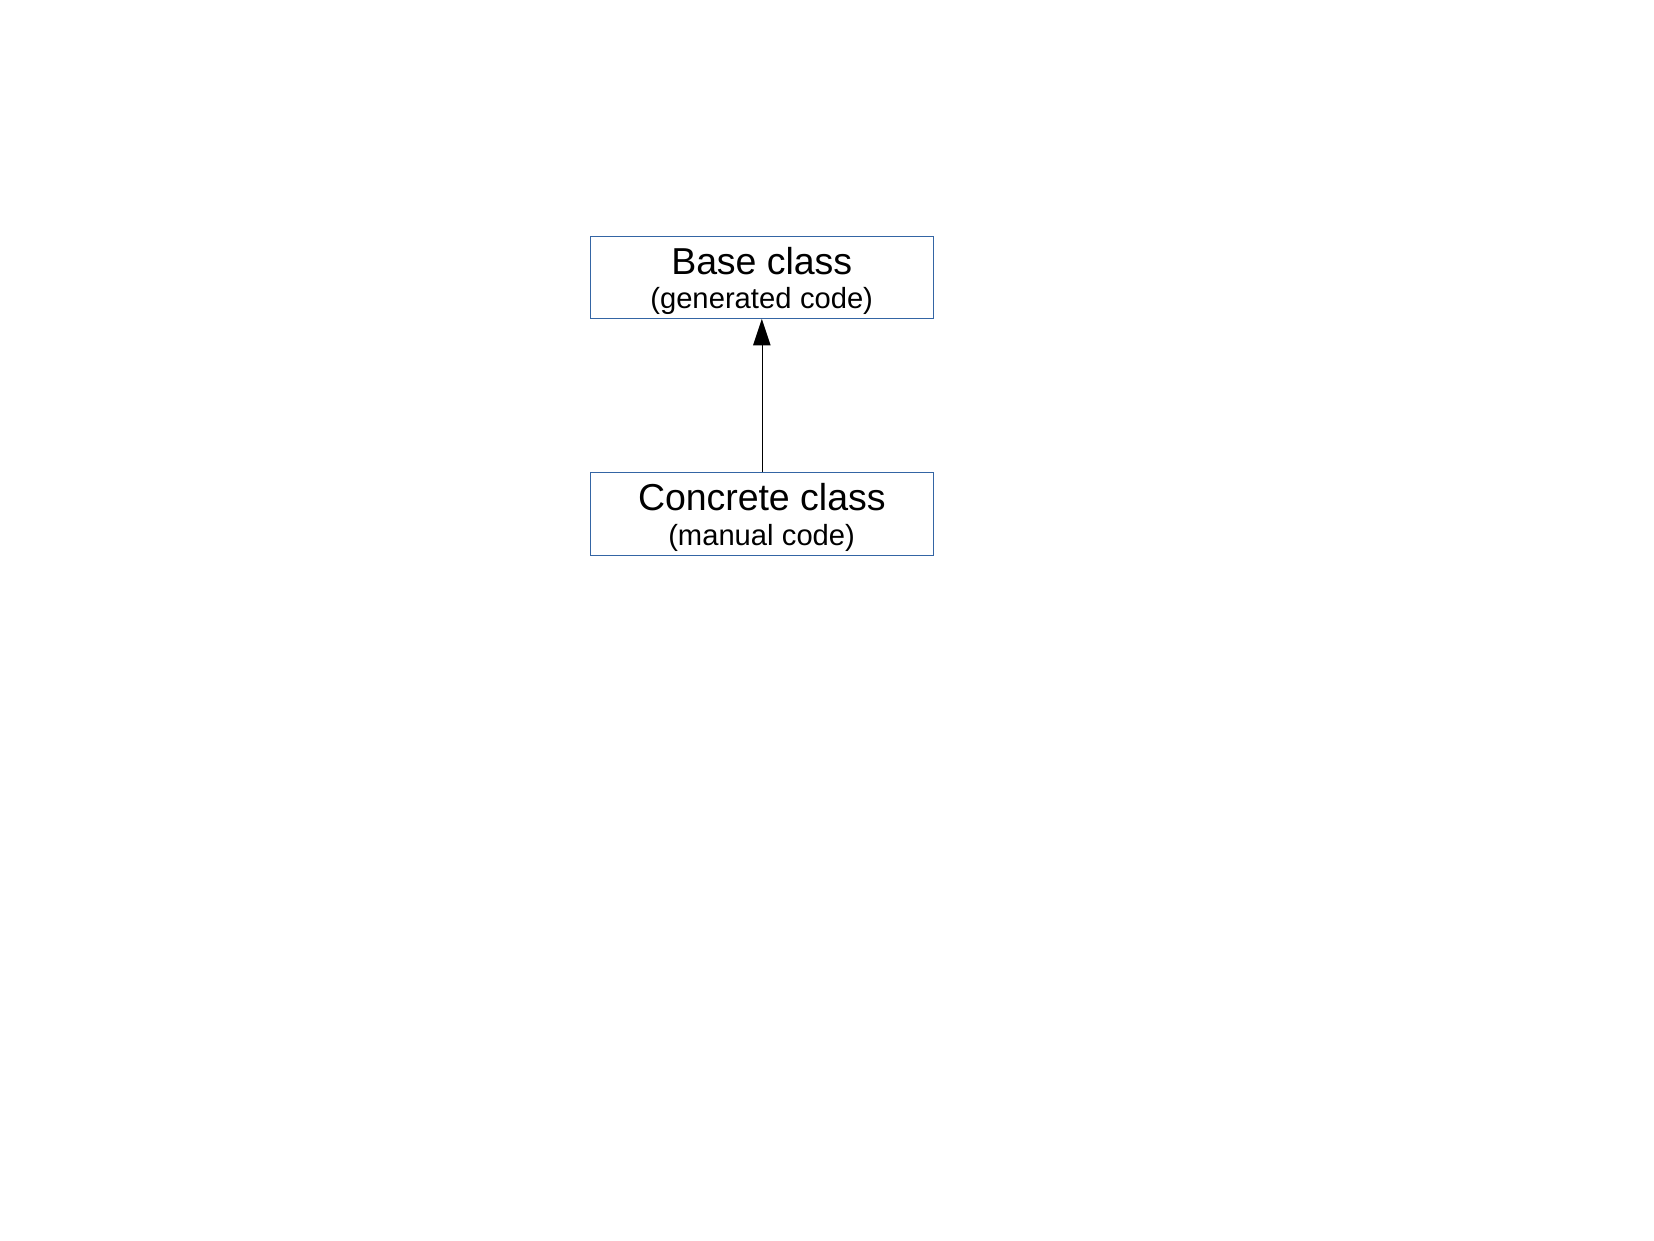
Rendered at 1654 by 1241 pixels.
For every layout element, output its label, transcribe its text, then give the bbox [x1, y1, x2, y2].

text_box Base class (generated code) [590, 236, 934, 319]
text_box Concrete class (manual code) [590, 472, 934, 556]
